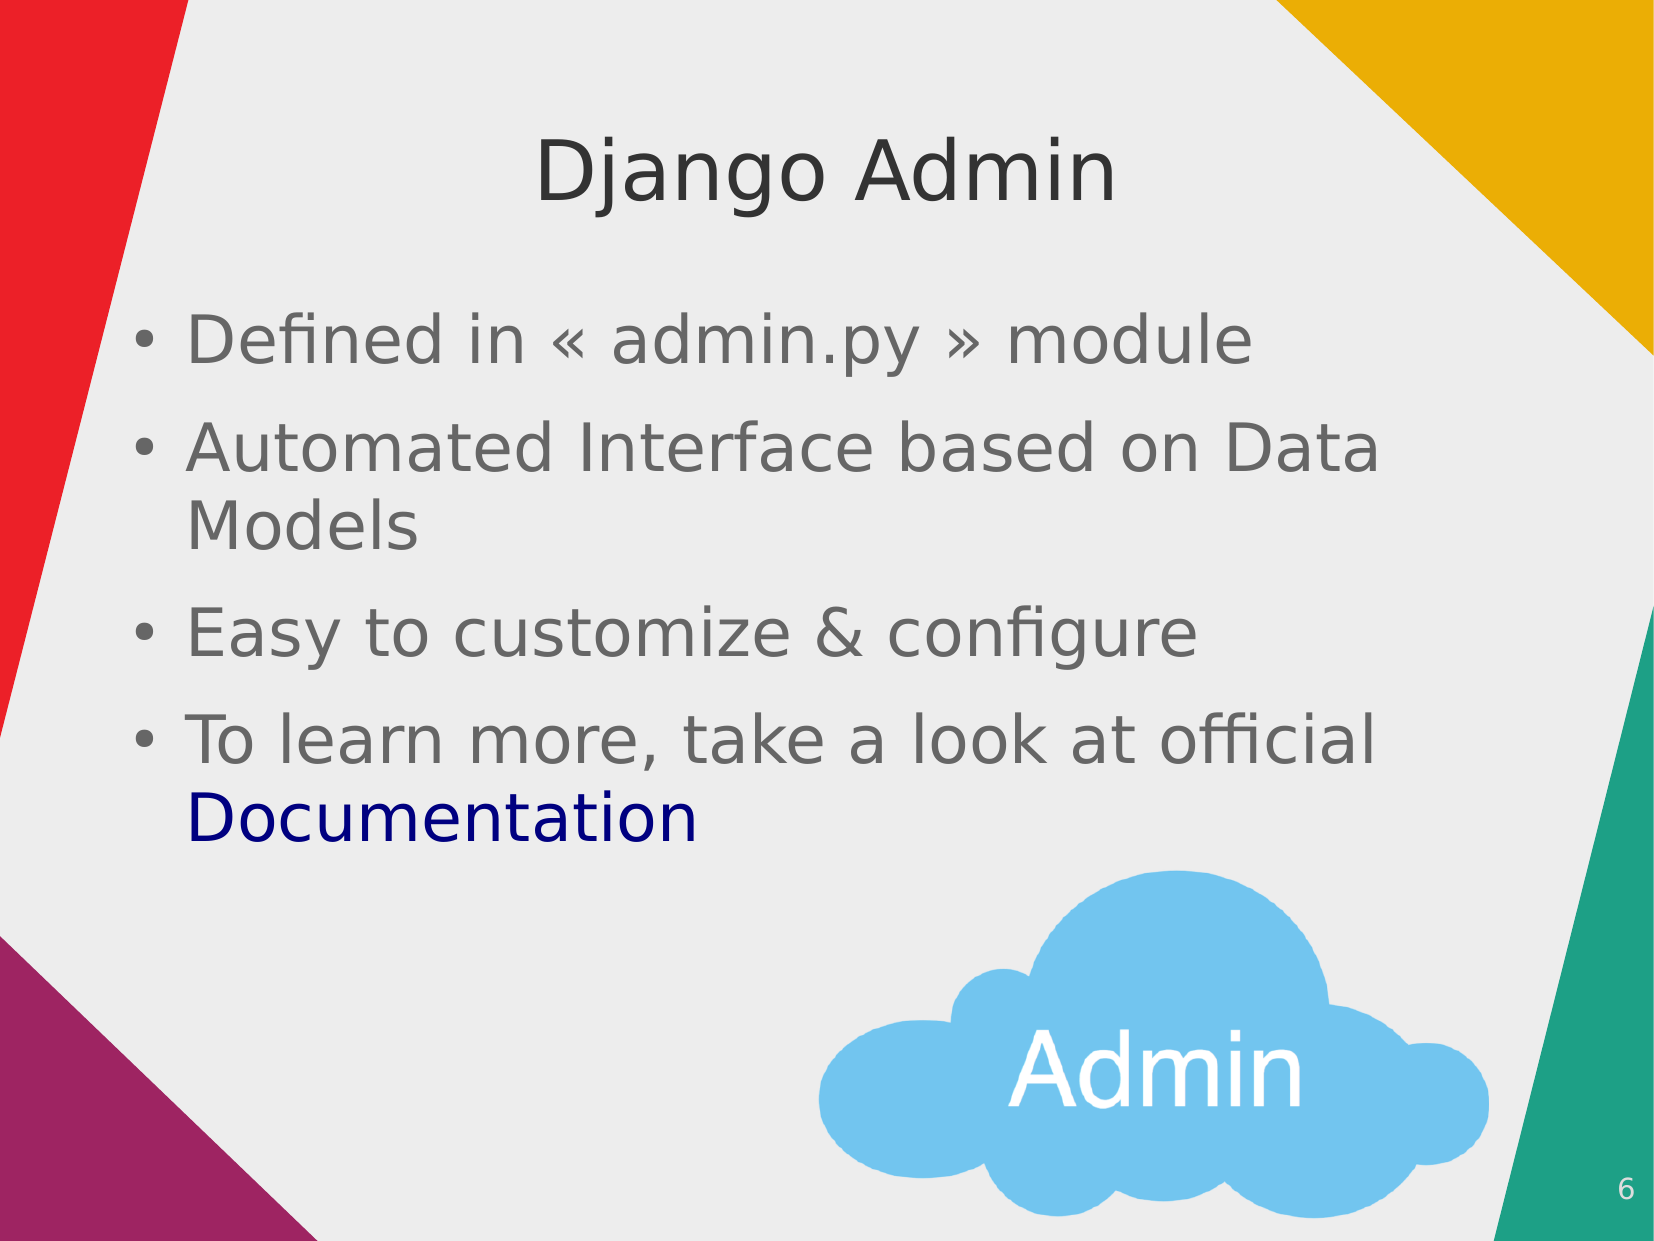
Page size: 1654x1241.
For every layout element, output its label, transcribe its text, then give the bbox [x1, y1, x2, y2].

title Django Admin [114, 73, 1539, 271]
picture [813, 850, 1489, 1229]
list Defined in « admin.py » module Automated Interface based on Data Models Easy to customize & configure To learn more, take a look at official Documentation [114, 302, 1539, 1033]
